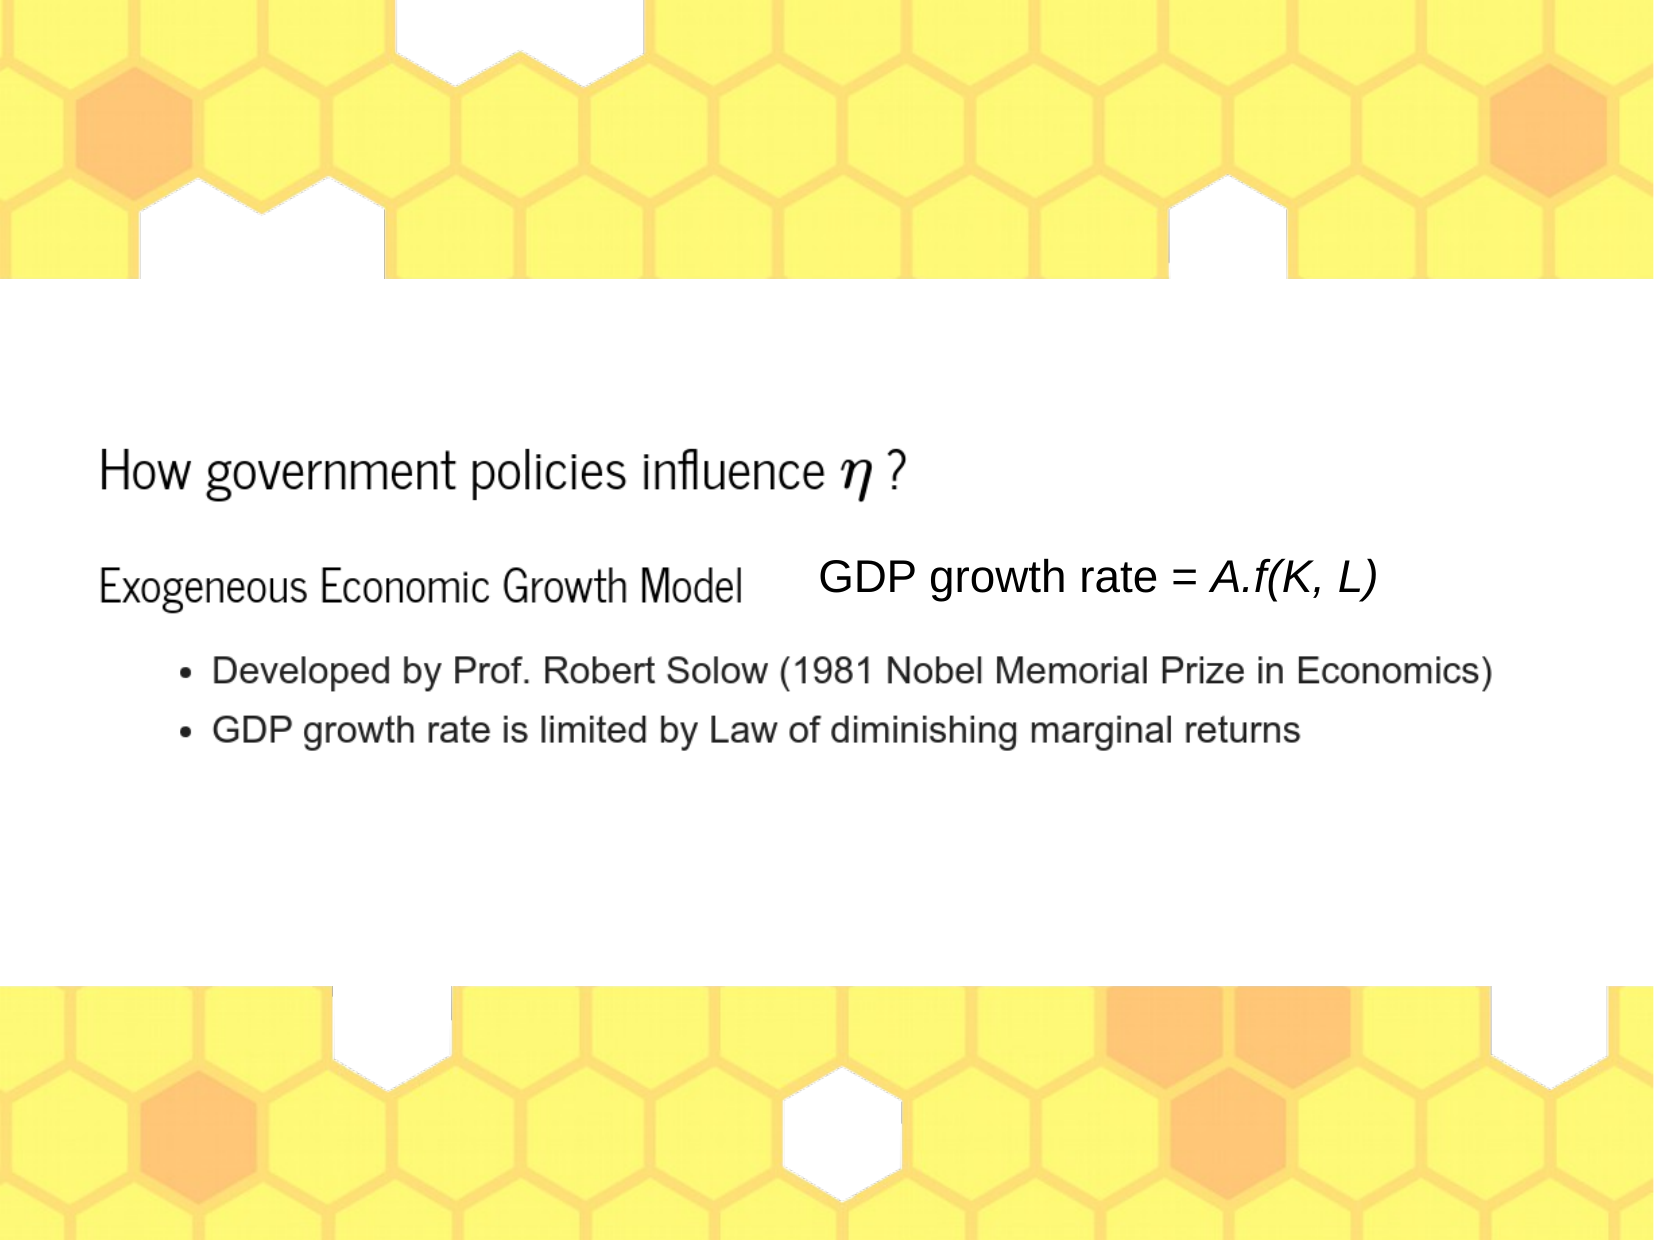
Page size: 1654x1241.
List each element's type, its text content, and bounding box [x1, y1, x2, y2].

picture [0, 986, 1654, 1240]
text_box GDP growth rate = A.f(K, L) [803, 543, 1501, 616]
picture [4, 410, 1647, 766]
picture [0, 0, 1654, 279]
